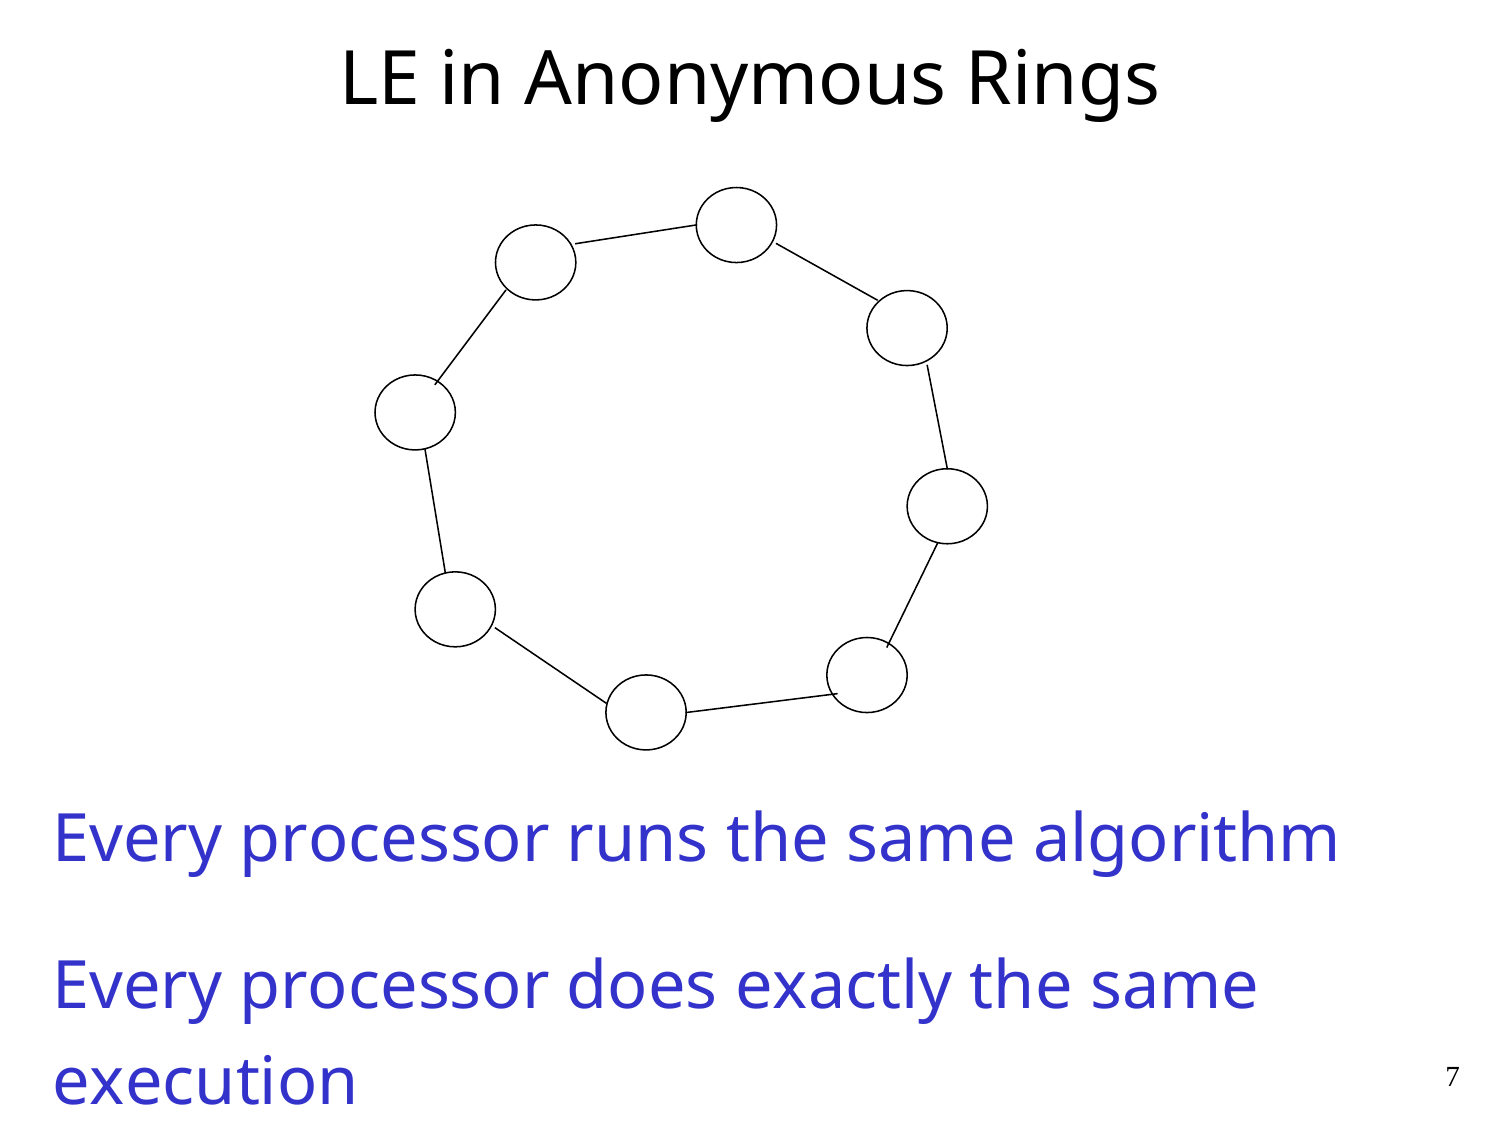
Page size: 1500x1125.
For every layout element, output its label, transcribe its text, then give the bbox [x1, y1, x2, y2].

title LE in Anonymous Rings [24, 24, 1476, 126]
text_box Every processor runs the same algorithm [37, 787, 1358, 883]
text_box Every processor does exactly the same execution [37, 934, 1277, 1125]
text_box <number> [1277, 1049, 1476, 1101]
